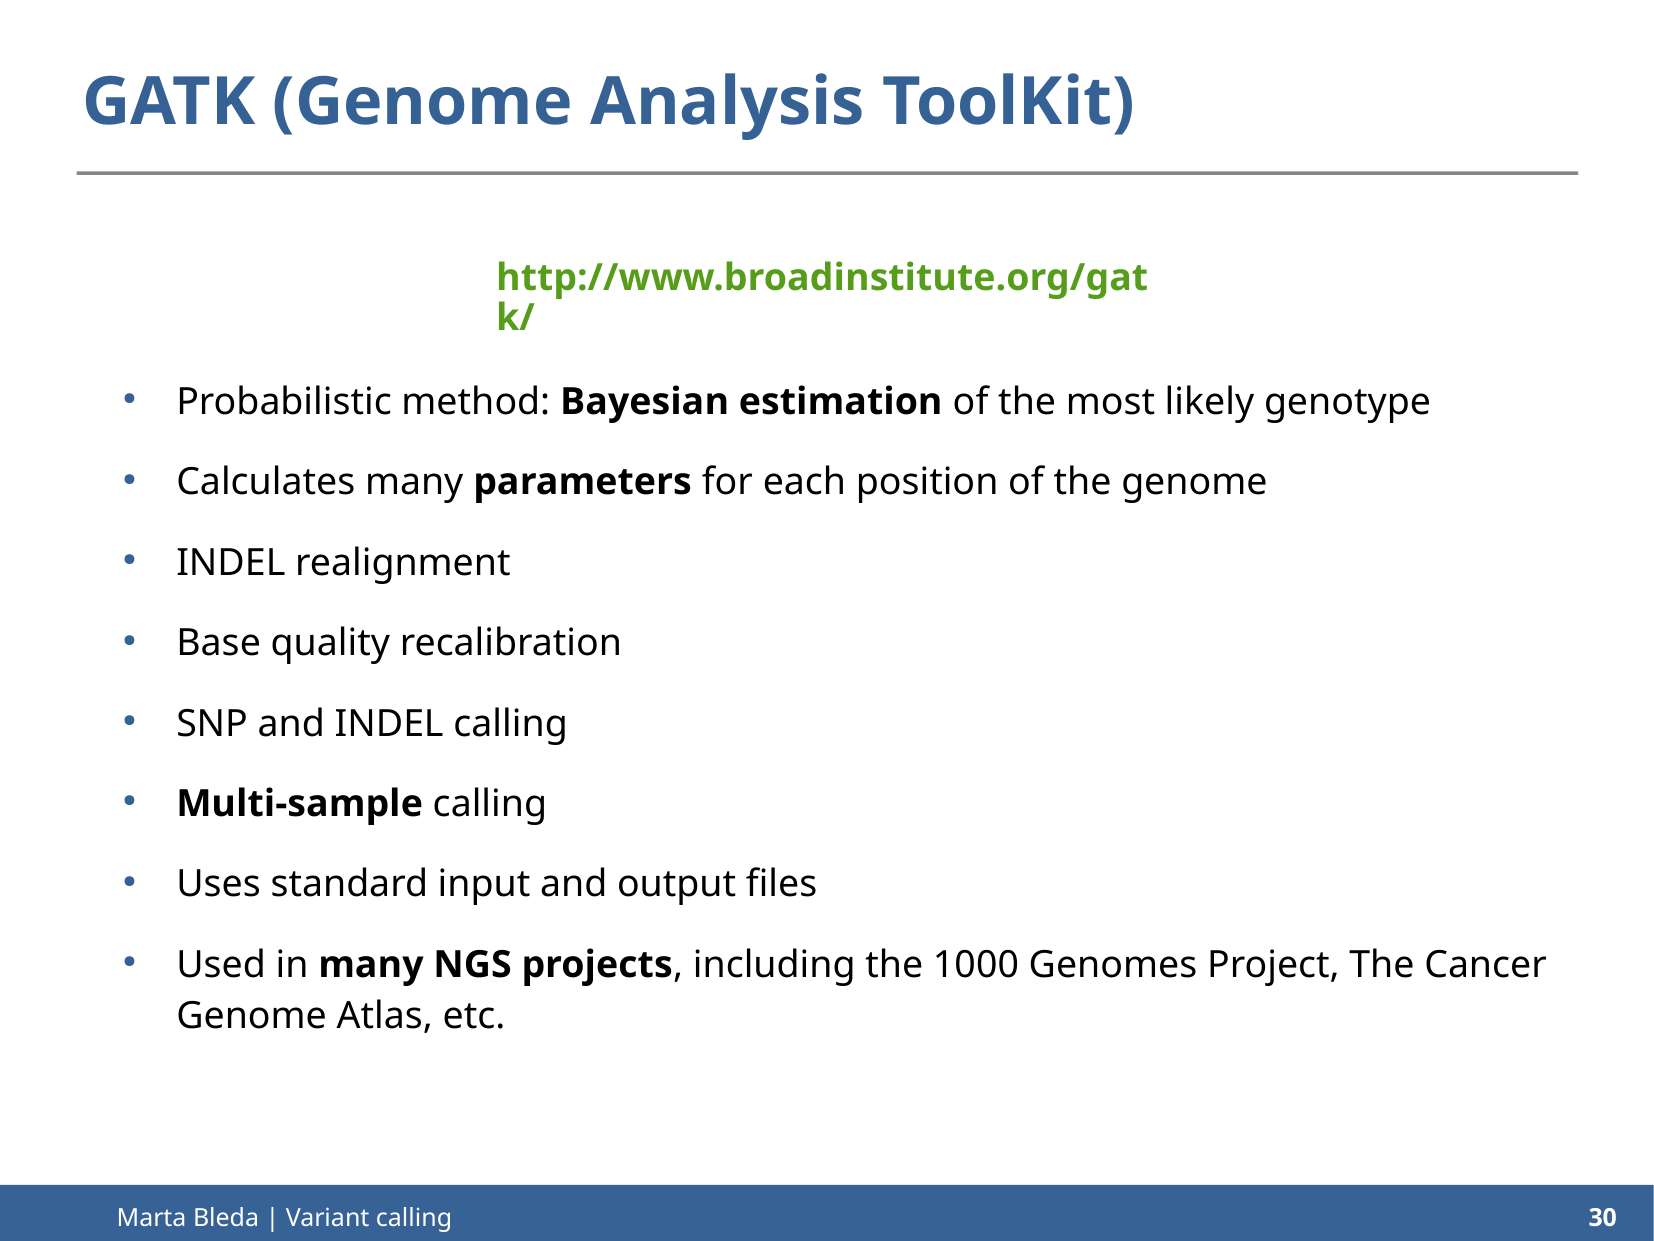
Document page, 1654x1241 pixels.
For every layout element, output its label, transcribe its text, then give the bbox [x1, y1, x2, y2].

picture [74, 170, 1580, 175]
title GATK (Genome Analysis ToolKit) [82, 49, 1571, 148]
list Probabilistic method: Bayesian estimation of the most likely genotype Calculates many parameters for each position of the genome INDEL realignment Base quality recalibration SNP and INDEL calling Multi-sample calling Uses standard input and output files Used in many NGS projects, including the 1000 Genomes Project, The Cancer Genome Atlas, etc. [105, 374, 1554, 1119]
text_box http://www.broadinstitute.org/gatk/ [481, 243, 1173, 302]
